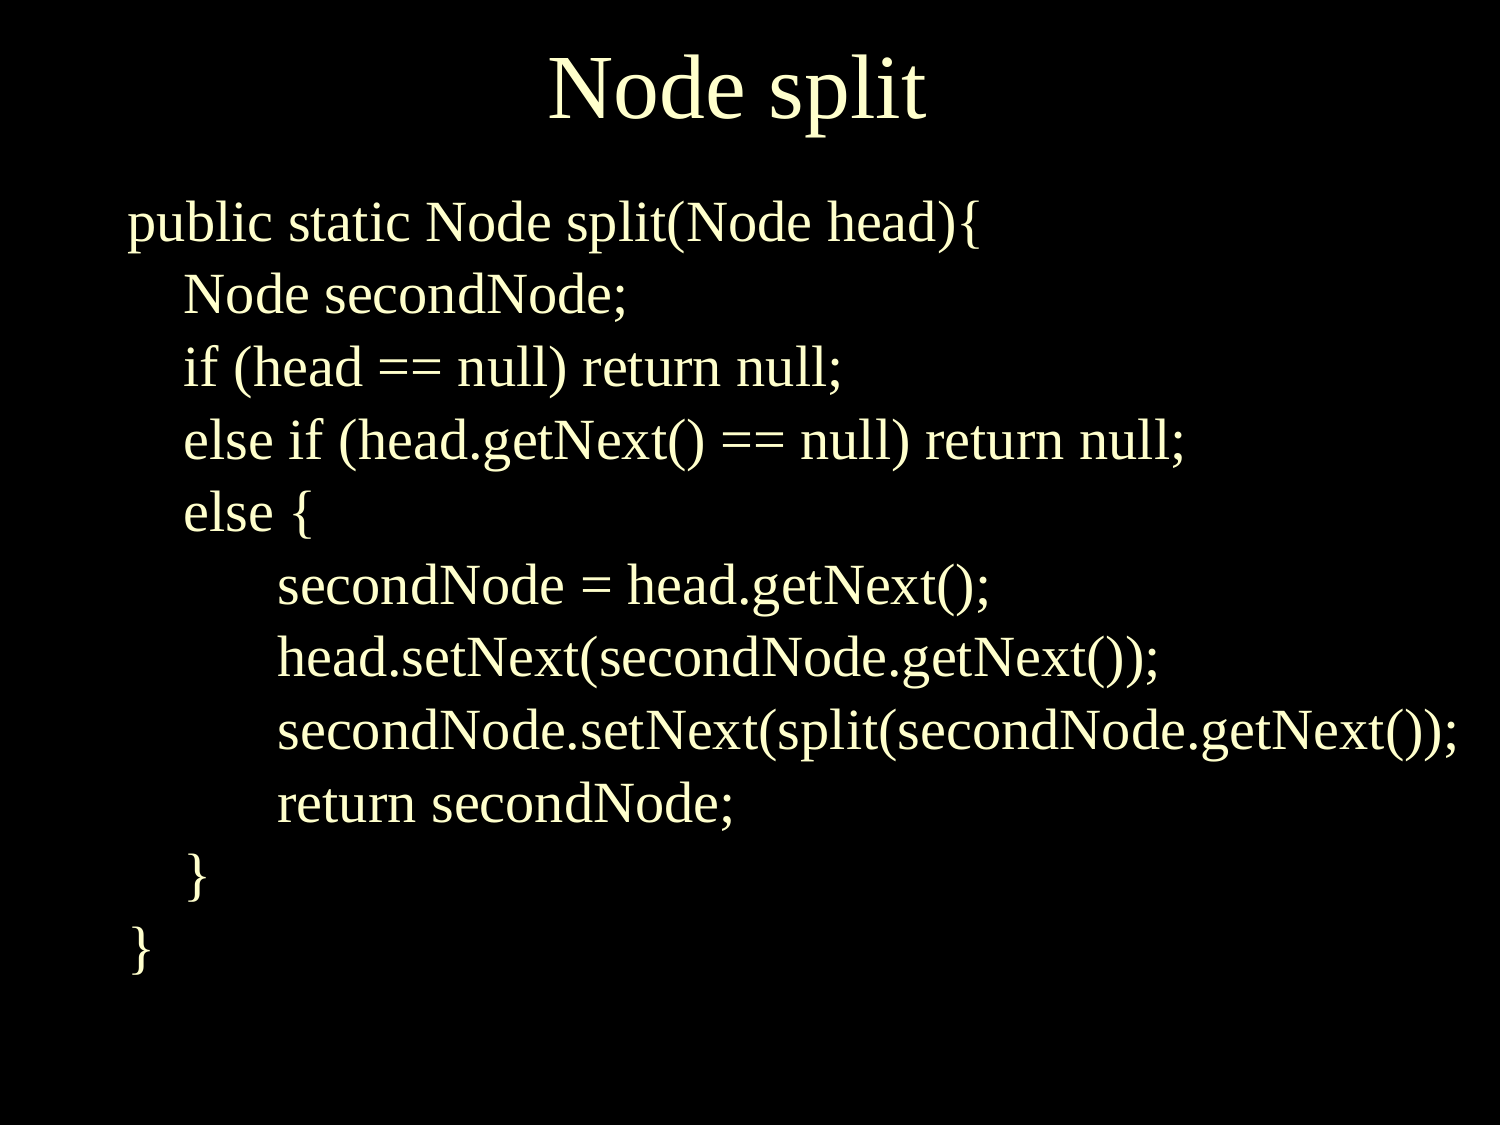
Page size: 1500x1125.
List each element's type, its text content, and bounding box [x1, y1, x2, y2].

title Node split [8, 29, 1467, 146]
list public static Node split(Node head){ Node secondNode; if (head == null) return null; else if (head.getNext() == null) return null; else { secondNode = head.getNext(); head.setNext(secondNode.getNext()); secondNode.setNext(split(secondNode.getNext()); return secondNode; } } [112, 187, 1482, 1026]
